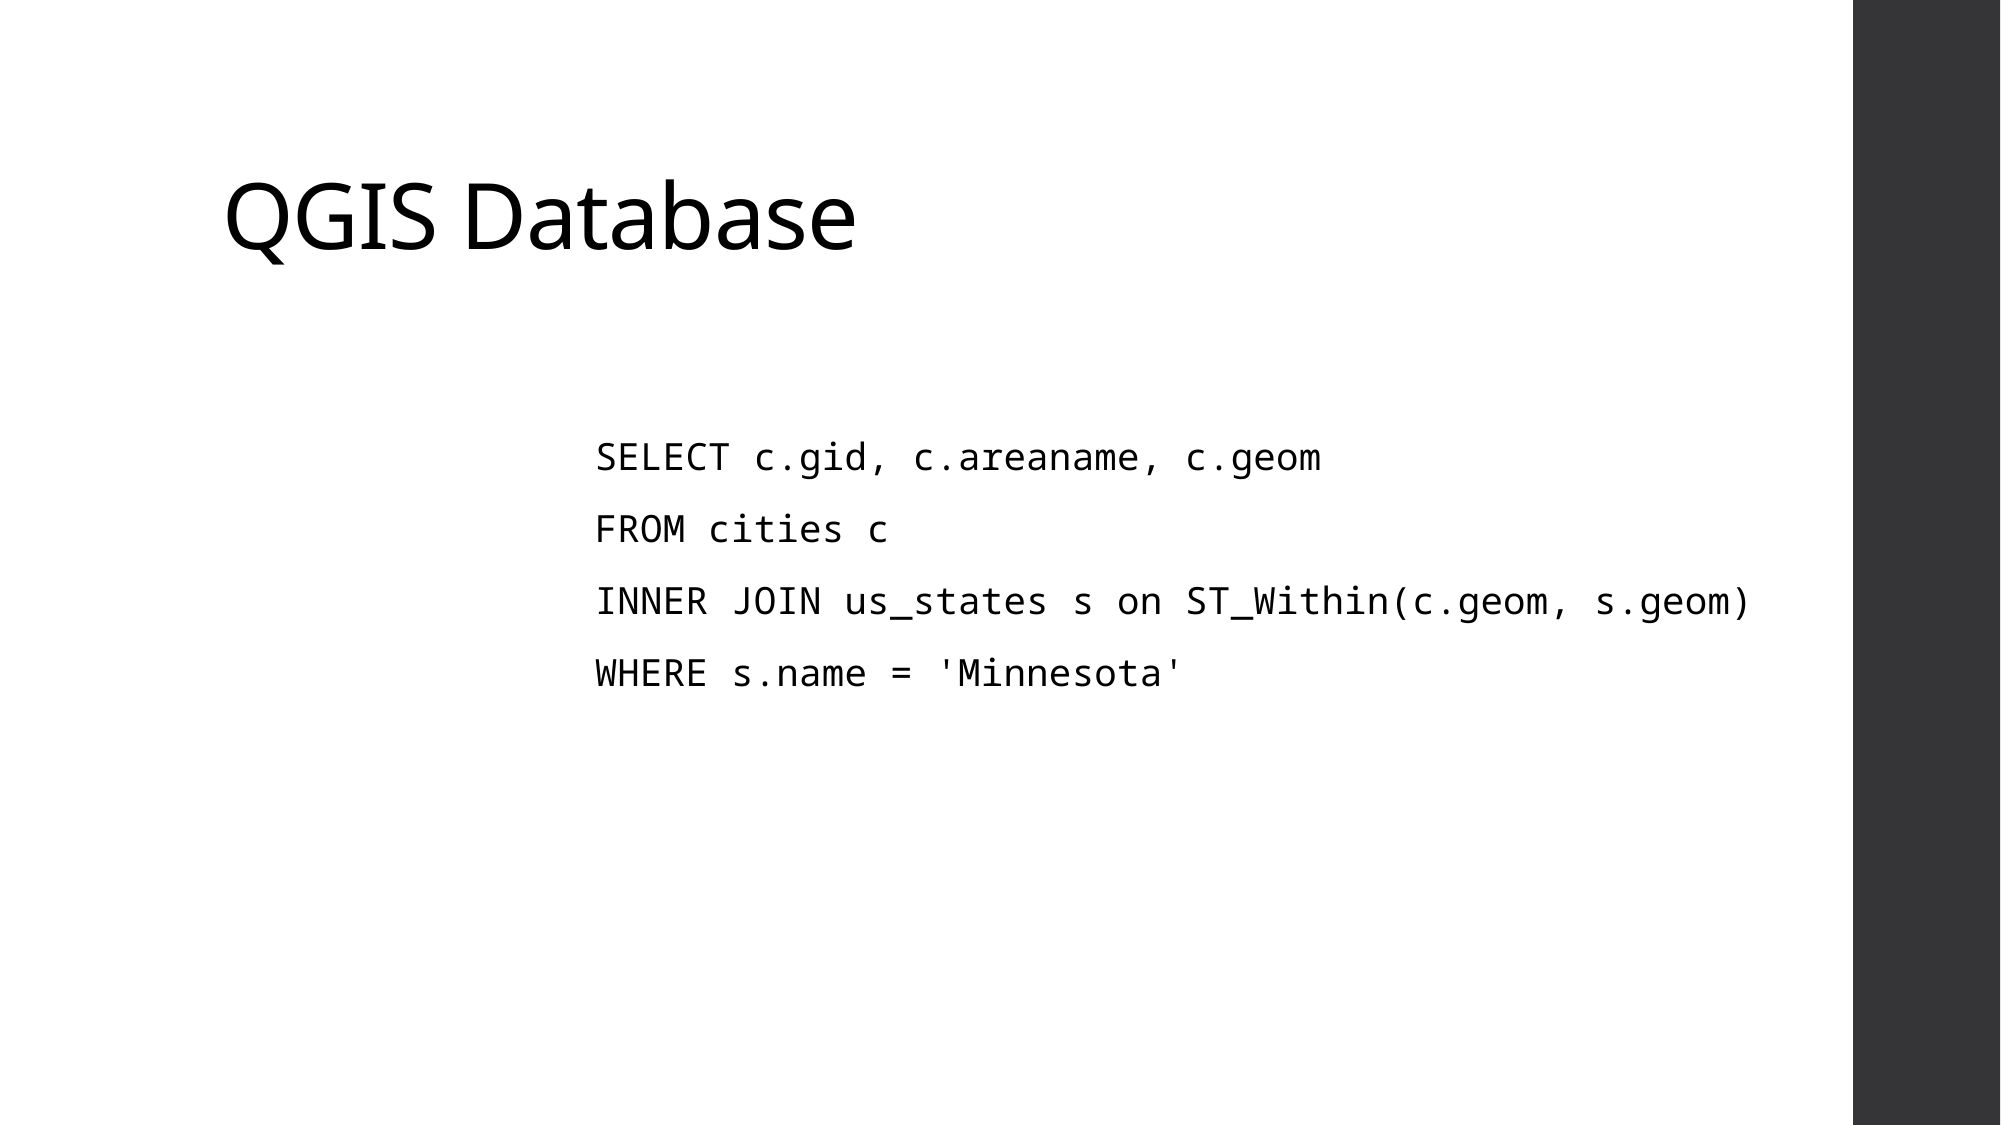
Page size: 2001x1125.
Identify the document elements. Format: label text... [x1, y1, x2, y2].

title QGIS Database [206, 60, 1797, 278]
list SELECT c.gid, c.areaname, c.geom FROM cities c INNER JOIN us_states s on ST_Within(c.geom, s.geom) WHERE s.name = 'Minnesota' [579, 429, 1856, 942]
